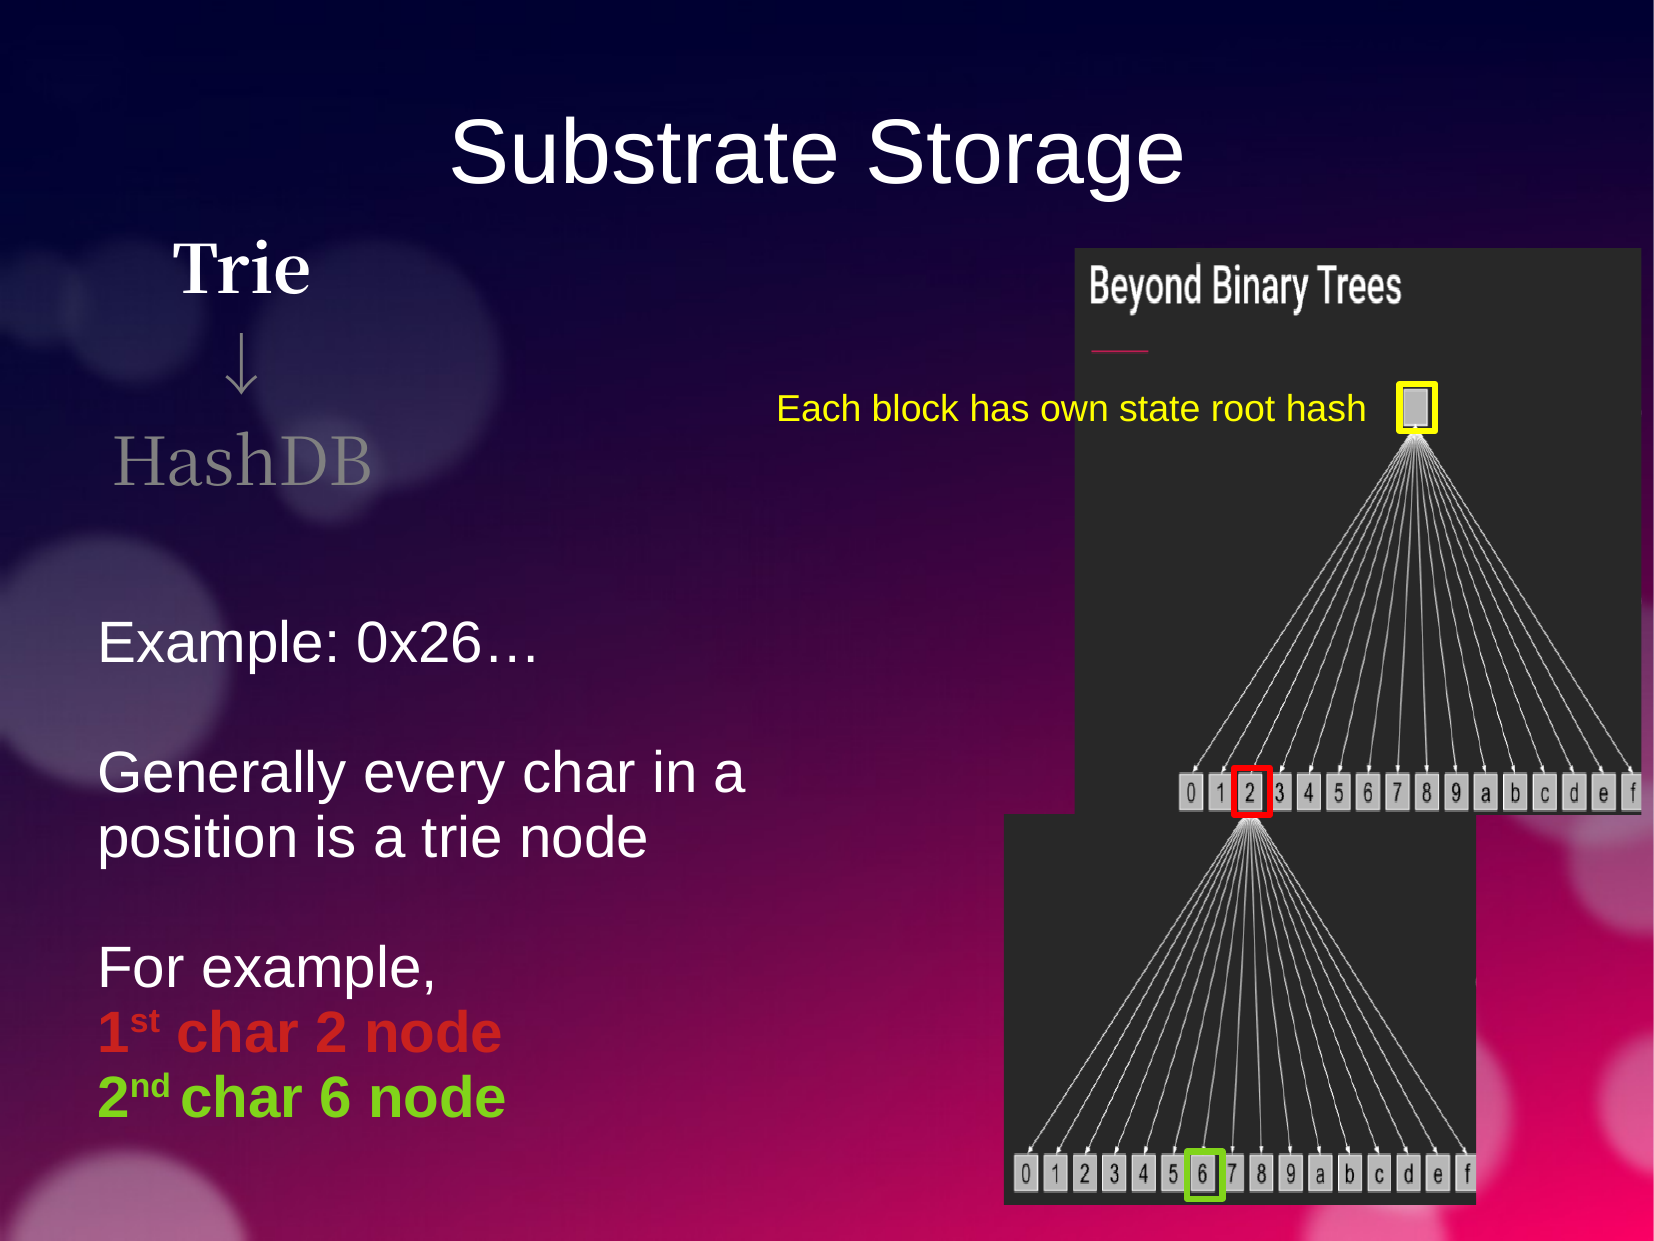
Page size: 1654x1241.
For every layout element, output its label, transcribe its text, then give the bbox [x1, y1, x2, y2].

title Substrate Storage [73, 48, 1563, 256]
picture [0, 0, 1654, 1241]
subtitle Trie ↓ HashDB [47, 216, 438, 504]
text_box Example: 0x26… Generally every char in a position is a trie node For example, 1st char 2 node 2nd char 6 node [82, 602, 957, 1180]
text_box Each block has own state root hash [761, 380, 1382, 438]
